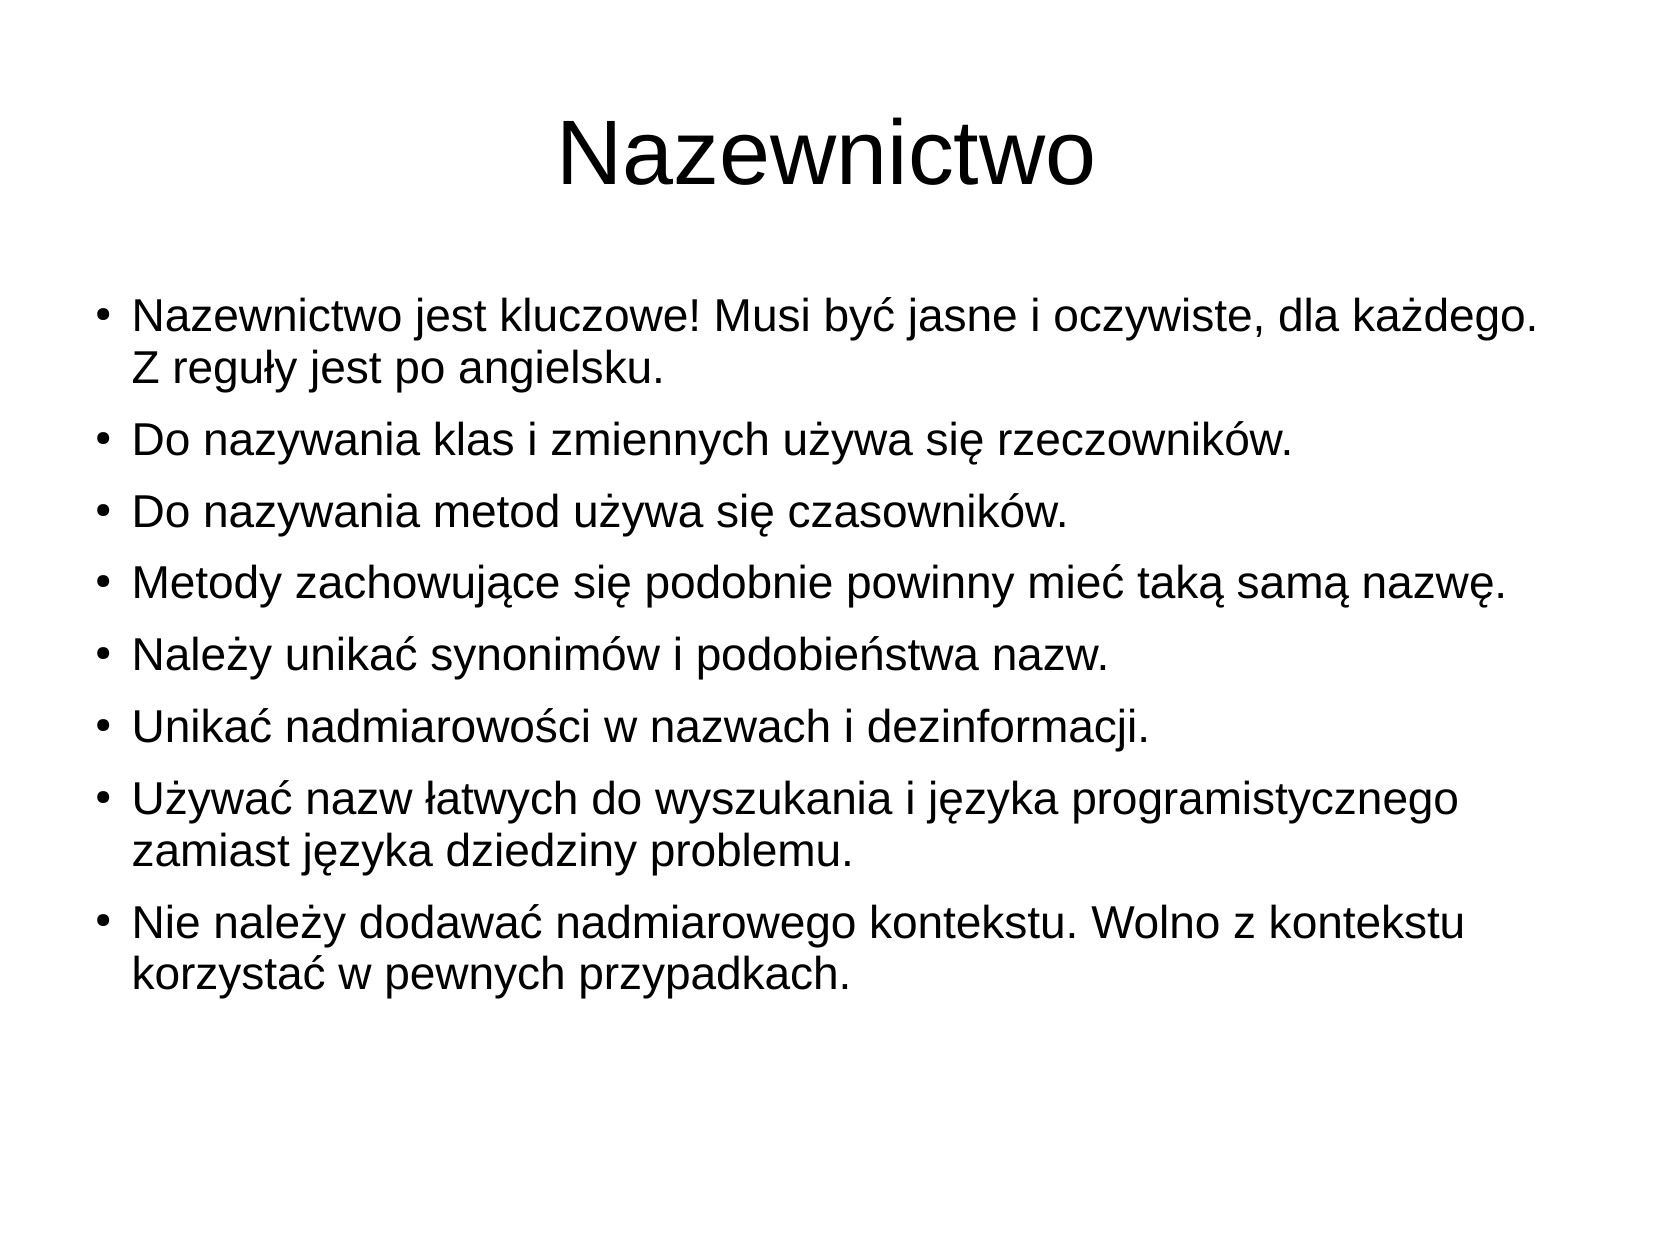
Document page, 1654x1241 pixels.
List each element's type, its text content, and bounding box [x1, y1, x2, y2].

title Nazewnictwo [82, 49, 1571, 257]
list Nazewnictwo jest kluczowe! Musi być jasne i oczywiste, dla każdego. Z reguły jest po angielsku. Do nazywania klas i zmiennych używa się rzeczowników. Do nazywania metod używa się czasowników. Metody zachowujące się podobnie powinny mieć taką samą nazwę. Należy unikać synonimów i podobieństwa nazw. Unikać nadmiarowości w nazwach i dezinformacji. Używać nazw łatwych do wyszukania i języka programistycznego zamiast języka dziedziny problemu. Nie należy dodawać nadmiarowego kontekstu. Wolno z kontekstu korzystać w pewnych przypadkach. [82, 290, 1571, 1010]
